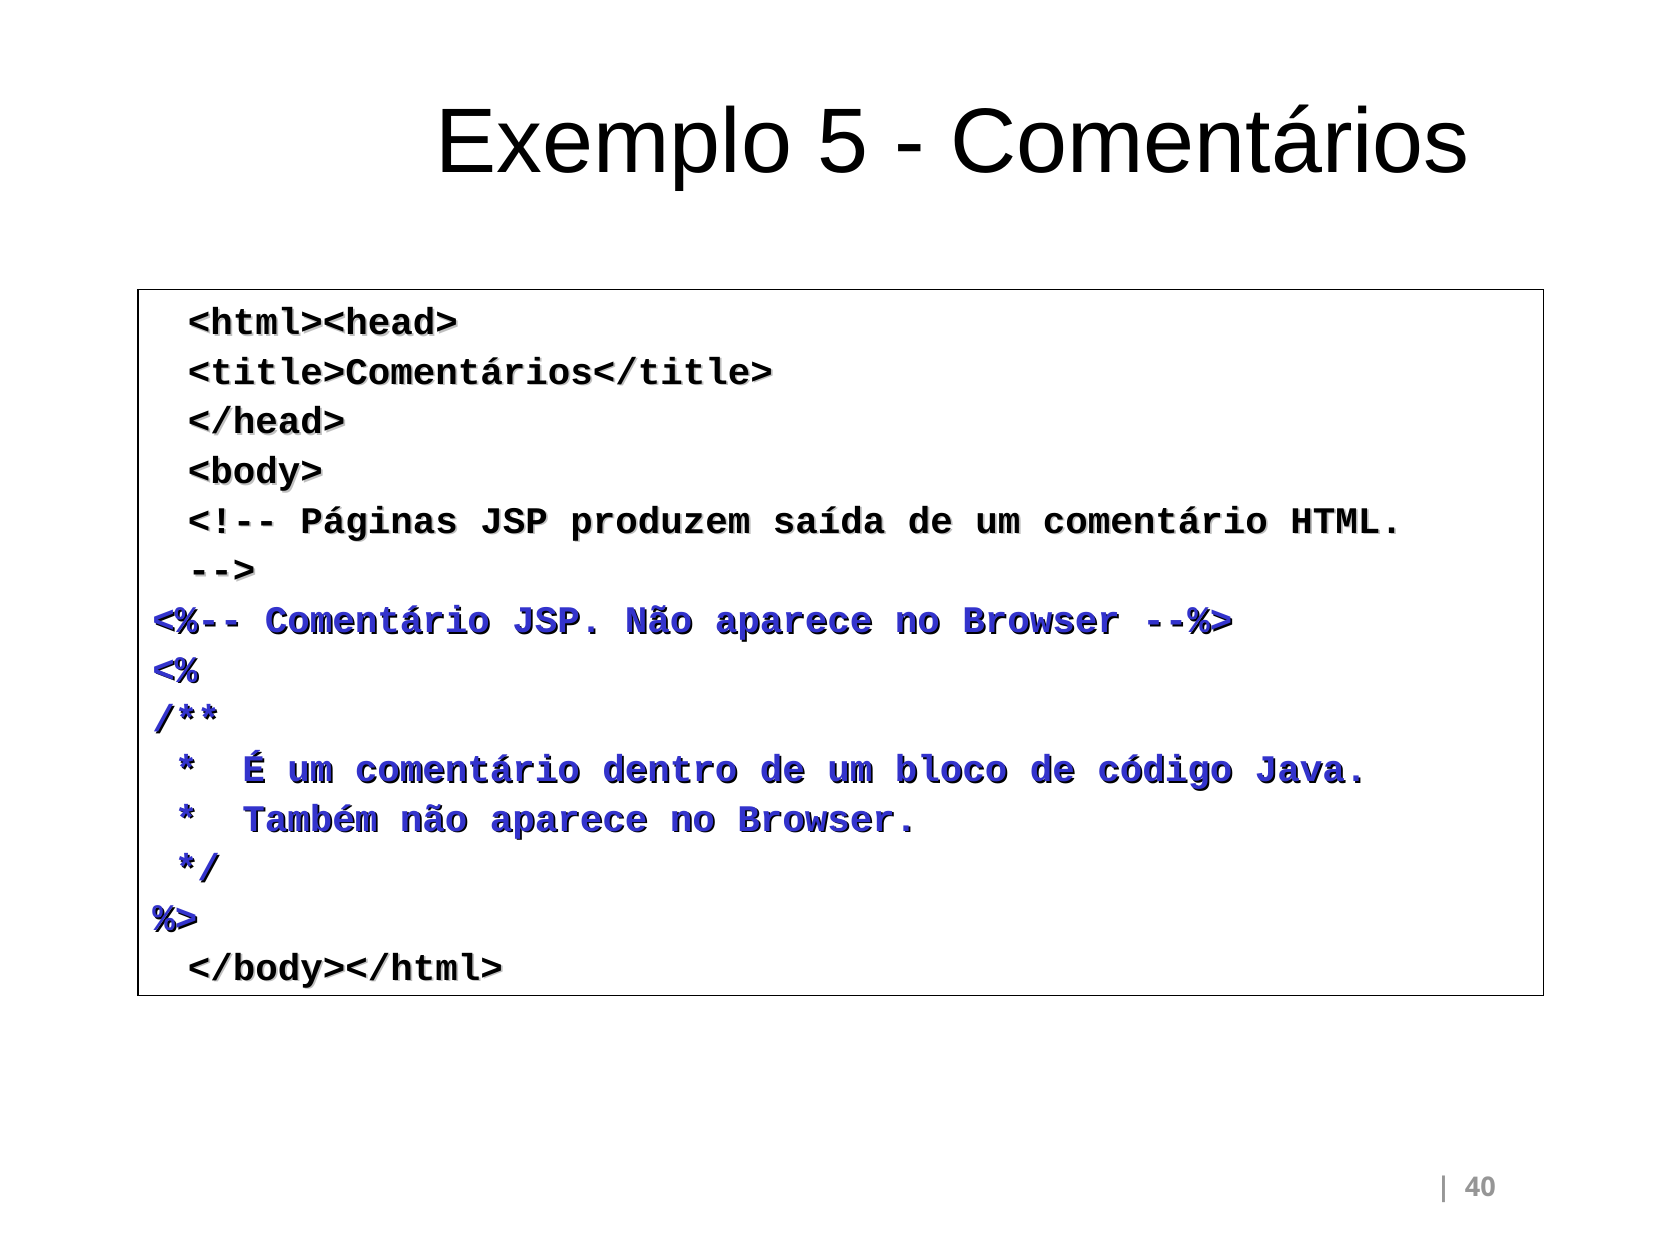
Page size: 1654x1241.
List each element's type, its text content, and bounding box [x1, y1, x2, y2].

text_box <html><head> <title>Comentários</title> </head> <body> <!-- Páginas JSP produzem saída de um comentário HTML. --> <%-- Comentário JSP. Não aparece no Browser --%> <% /** * É um comentário dentro de um bloco de código Java. * Também não aparece no Browser. */ %> </body></html> [137, 289, 1544, 996]
text_box | <número> [711, 1162, 1511, 1217]
title Exemplo 5 - Comentários [234, 0, 1640, 198]
